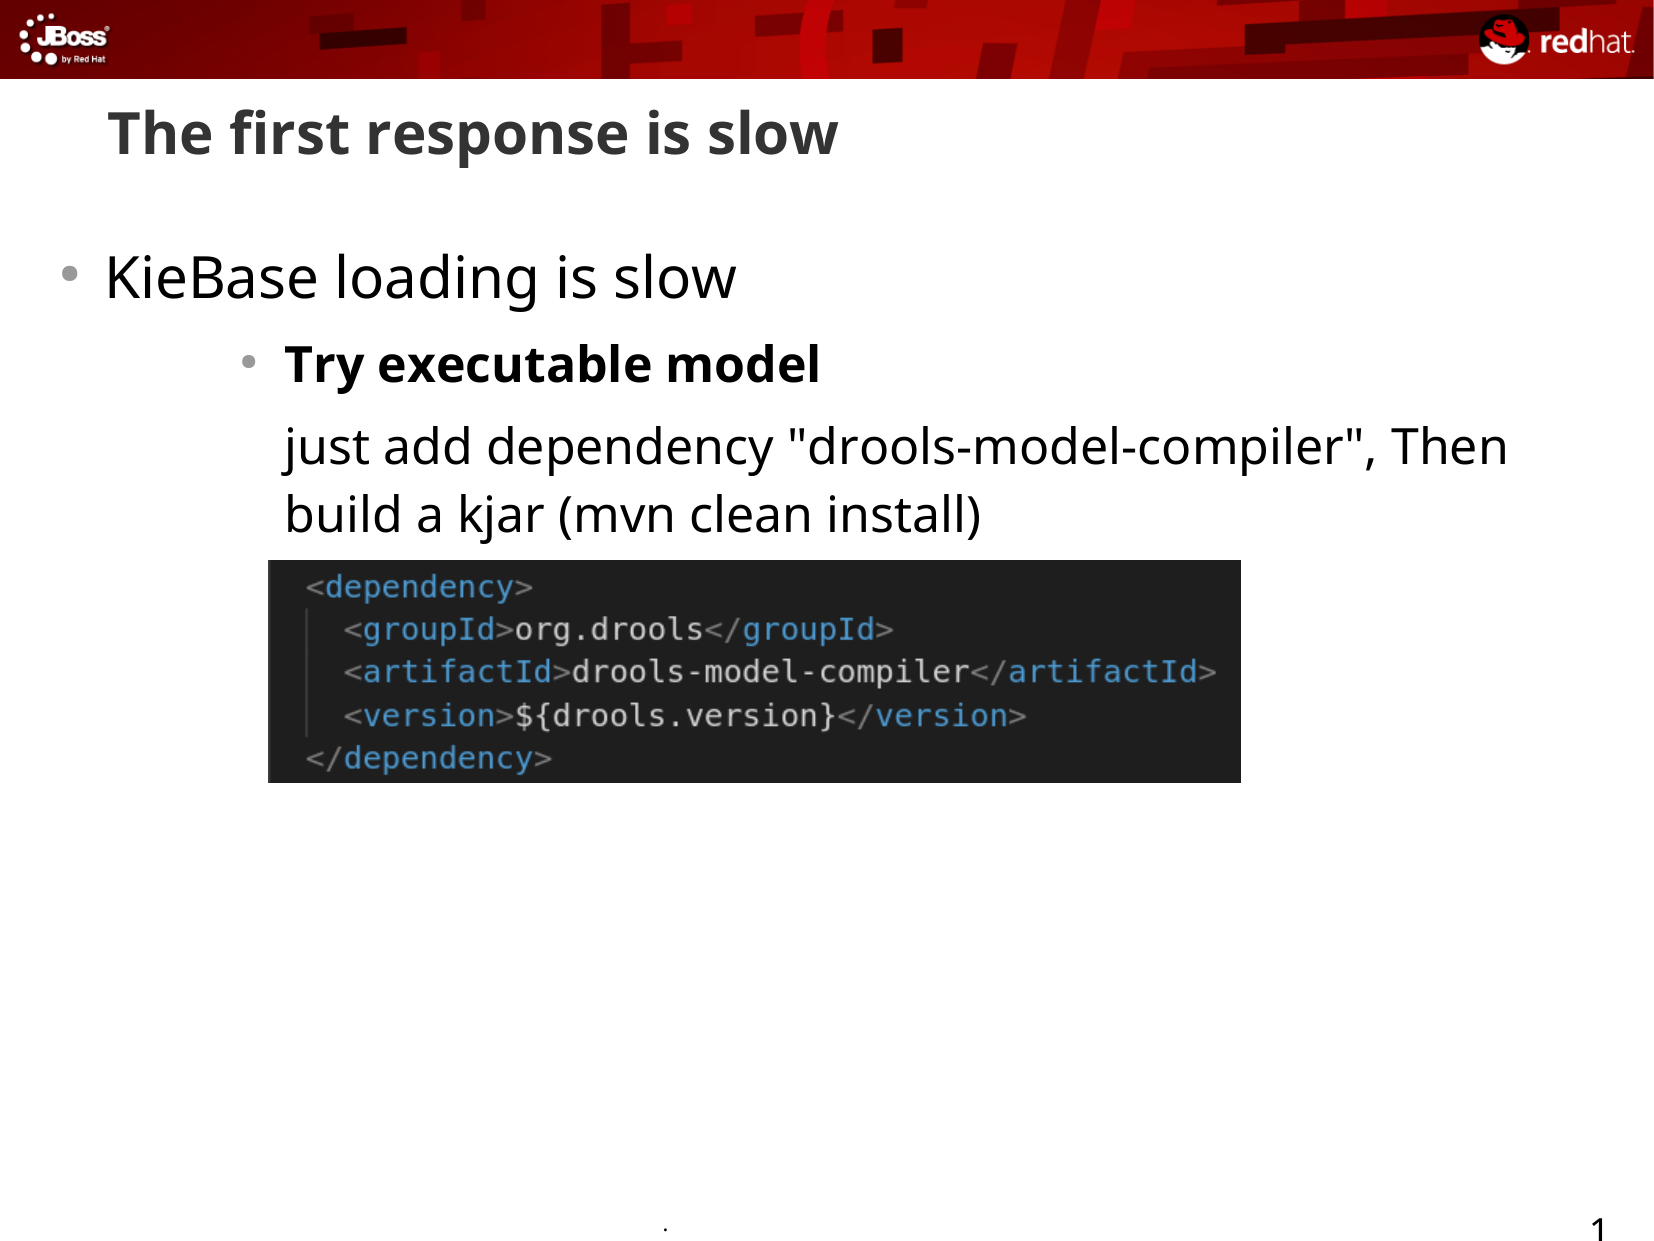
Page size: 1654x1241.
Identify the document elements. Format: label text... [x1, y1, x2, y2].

title The first response is slow [107, 70, 1329, 193]
picture [0, 0, 1654, 79]
list KieBase loading is slow Try executable model just add dependency "drools-model-compiler", Then build a kjar (mvn clean install) [29, 235, 1625, 1193]
picture [268, 560, 1241, 783]
